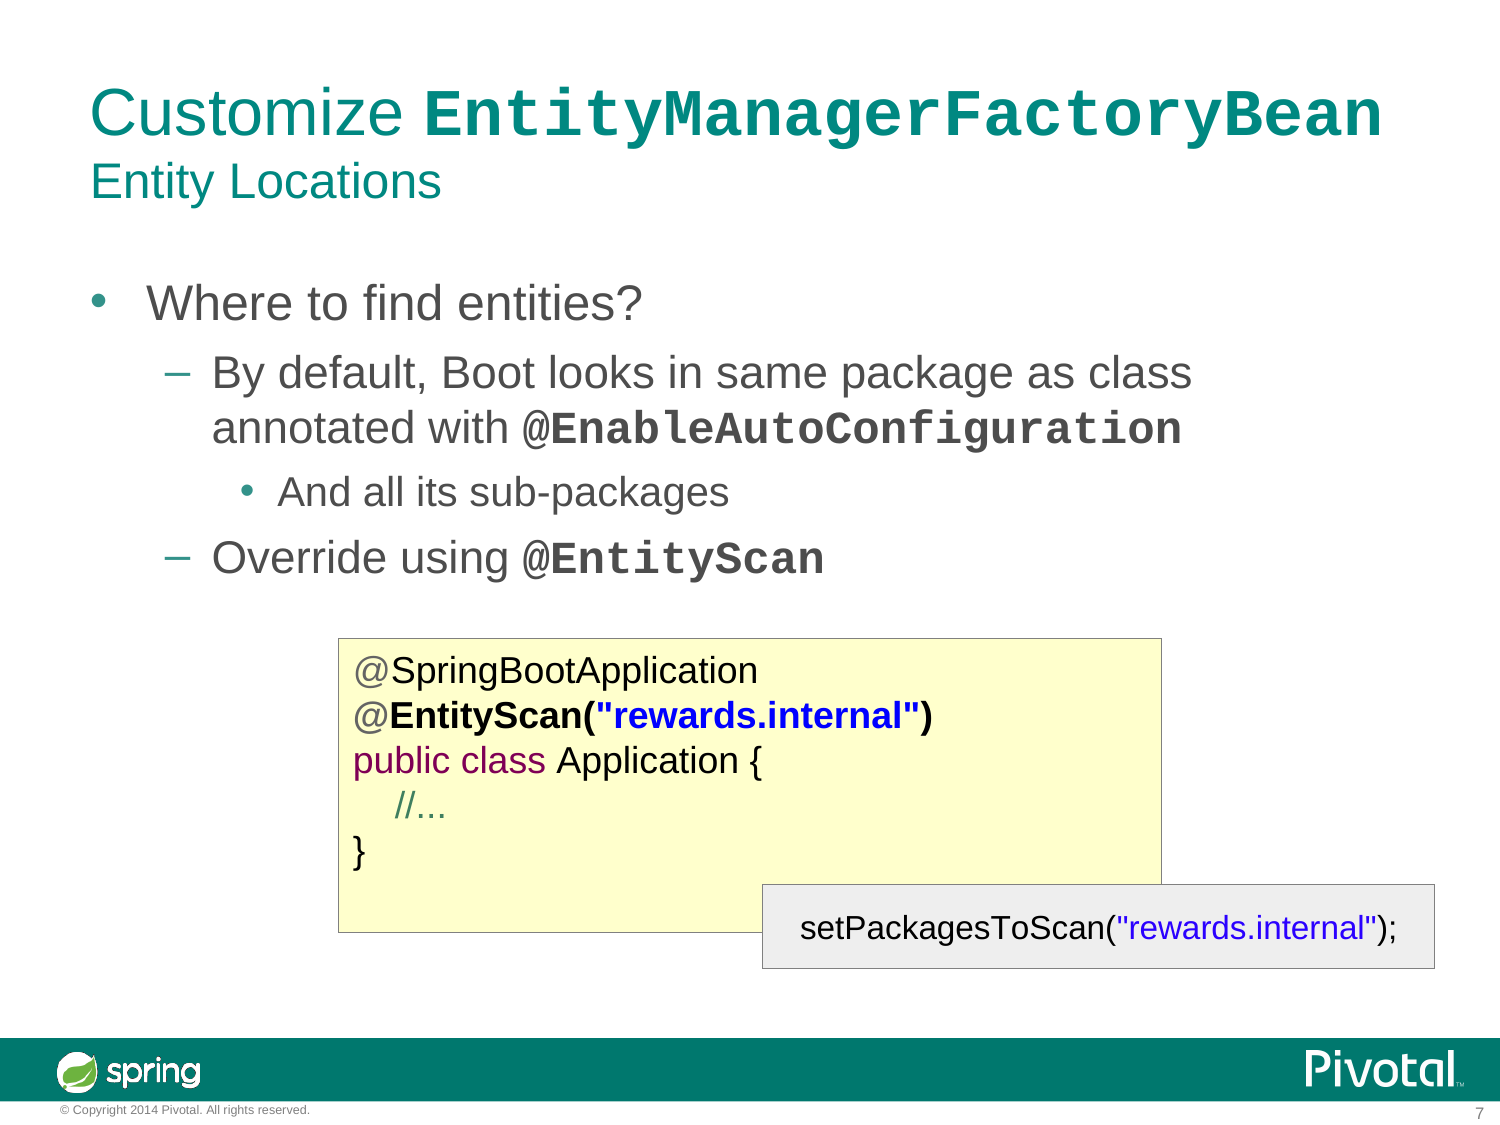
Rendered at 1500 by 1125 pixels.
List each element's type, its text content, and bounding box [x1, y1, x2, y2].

title Customize EntityManagerFactoryBean Entity Locations [75, 45, 1426, 233]
text_box @SpringBootApplication @EntityScan("rewards.internal") public class Application { //... } [338, 638, 1162, 933]
picture [32, 1041, 210, 1103]
text_box setPackagesToScan("rewards.internal"); [762, 884, 1435, 969]
picture [1306, 1050, 1464, 1087]
list Where to find entities? By default, Boot looks in same package as class annotated with @EnableAutoConfiguration And all its sub-packages Override using @EntityScan [75, 262, 1426, 931]
